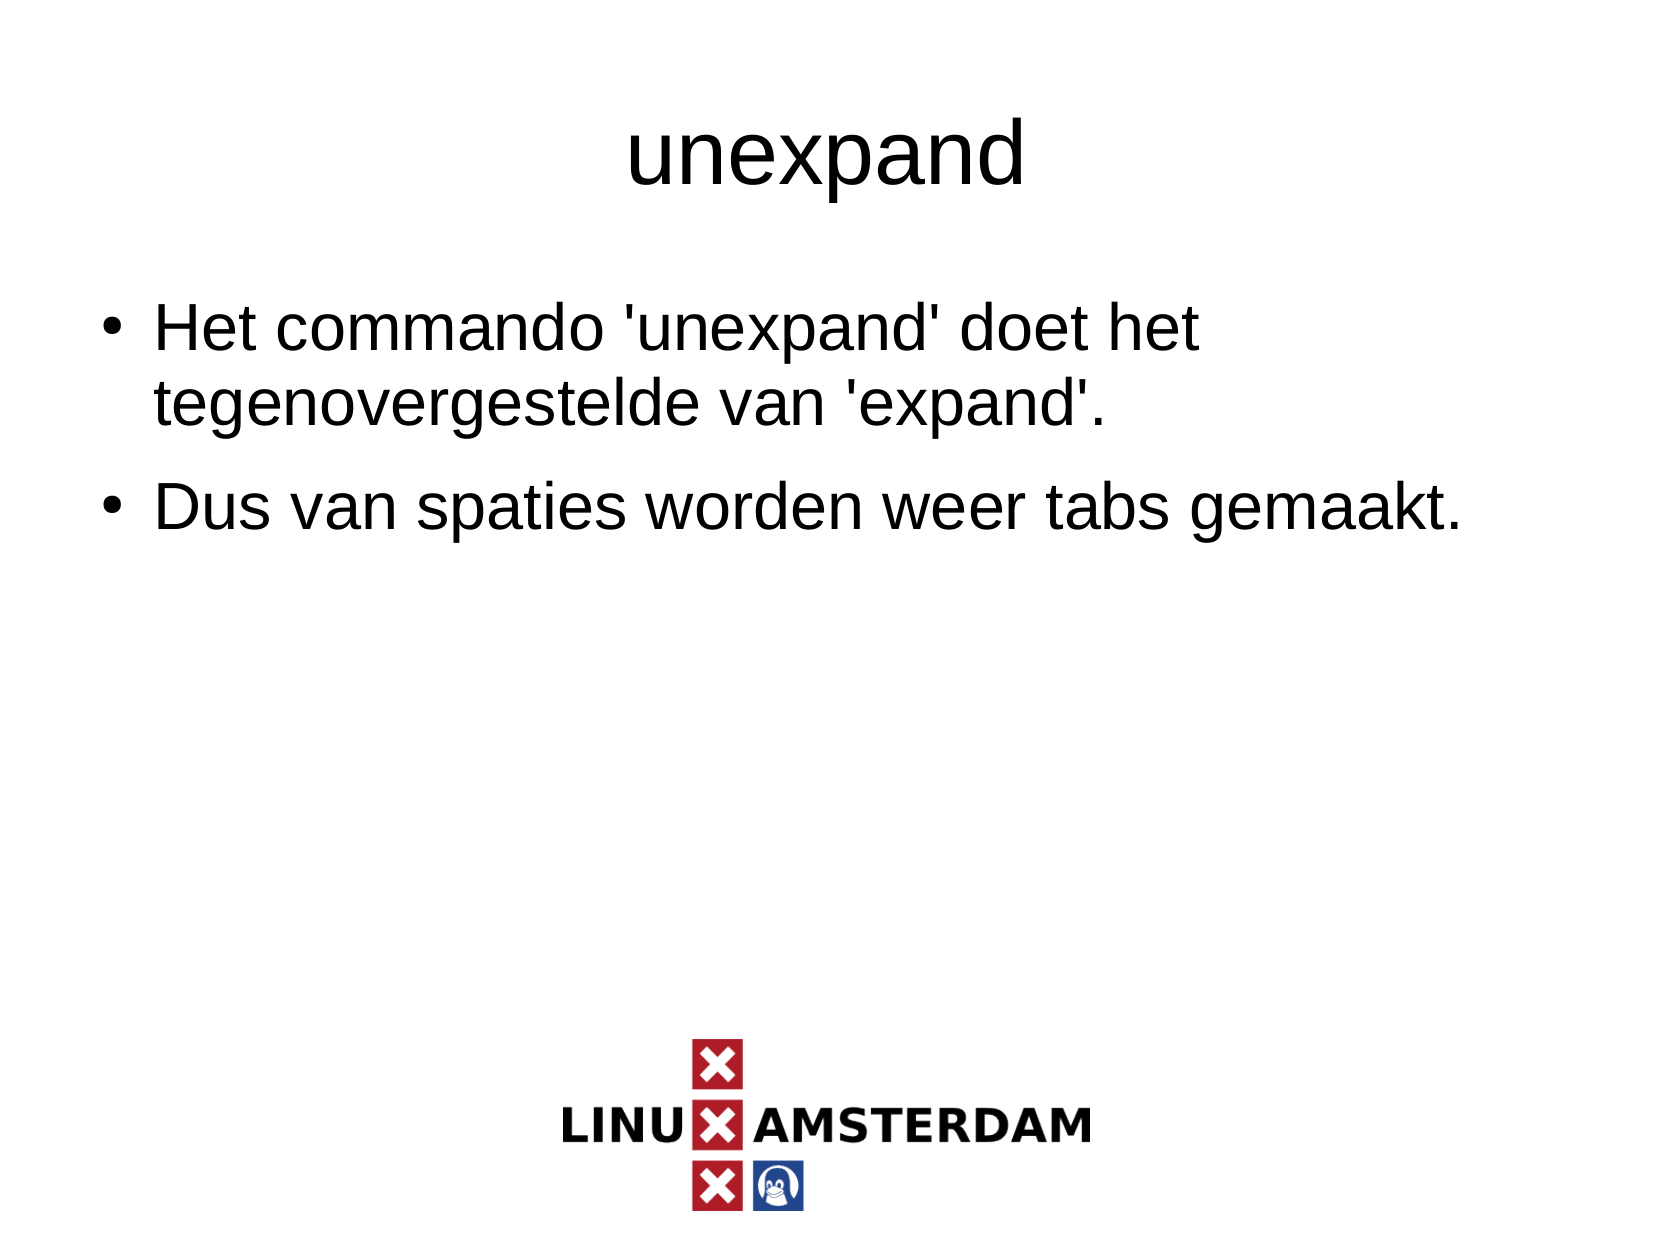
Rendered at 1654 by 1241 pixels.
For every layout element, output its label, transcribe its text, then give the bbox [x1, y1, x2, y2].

title unexpand [82, 49, 1571, 257]
list Het commando 'unexpand' doet het tegenovergestelde van 'expand'. Dus van spaties worden weer tabs gemaakt. [82, 290, 1571, 1010]
picture [563, 1039, 1090, 1211]
